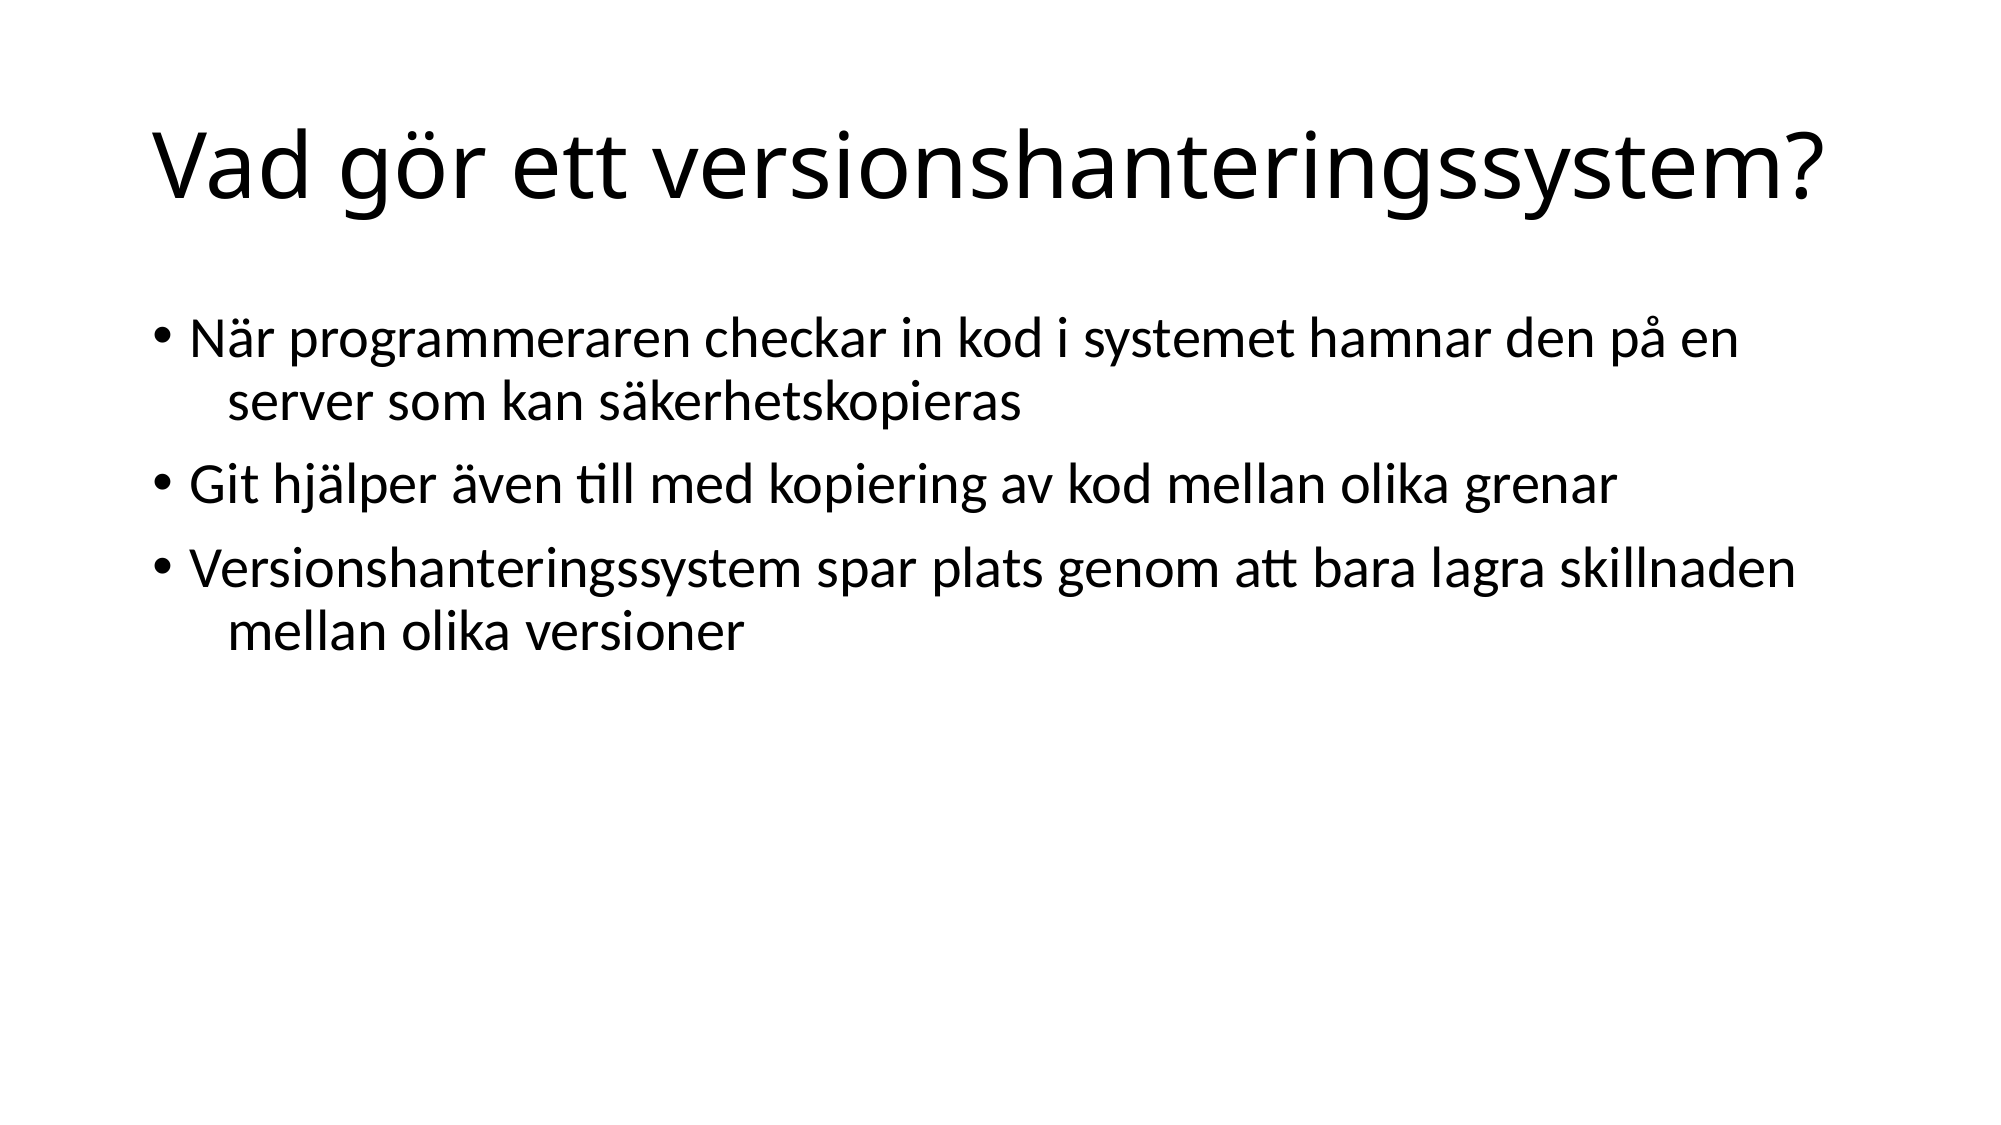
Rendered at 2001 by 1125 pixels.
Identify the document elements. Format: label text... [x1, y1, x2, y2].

list När programmeraren checkar in kod i systemet hamnar den på en server som kan säkerhetskopieras Git hjälper även till med kopiering av kod mellan olika grenar Versionshanteringssystem spar plats genom att bara lagra skillnaden mellan olika versioner [137, 299, 1863, 1014]
title Vad gör ett versionshanteringssystem? [137, 59, 1863, 278]
